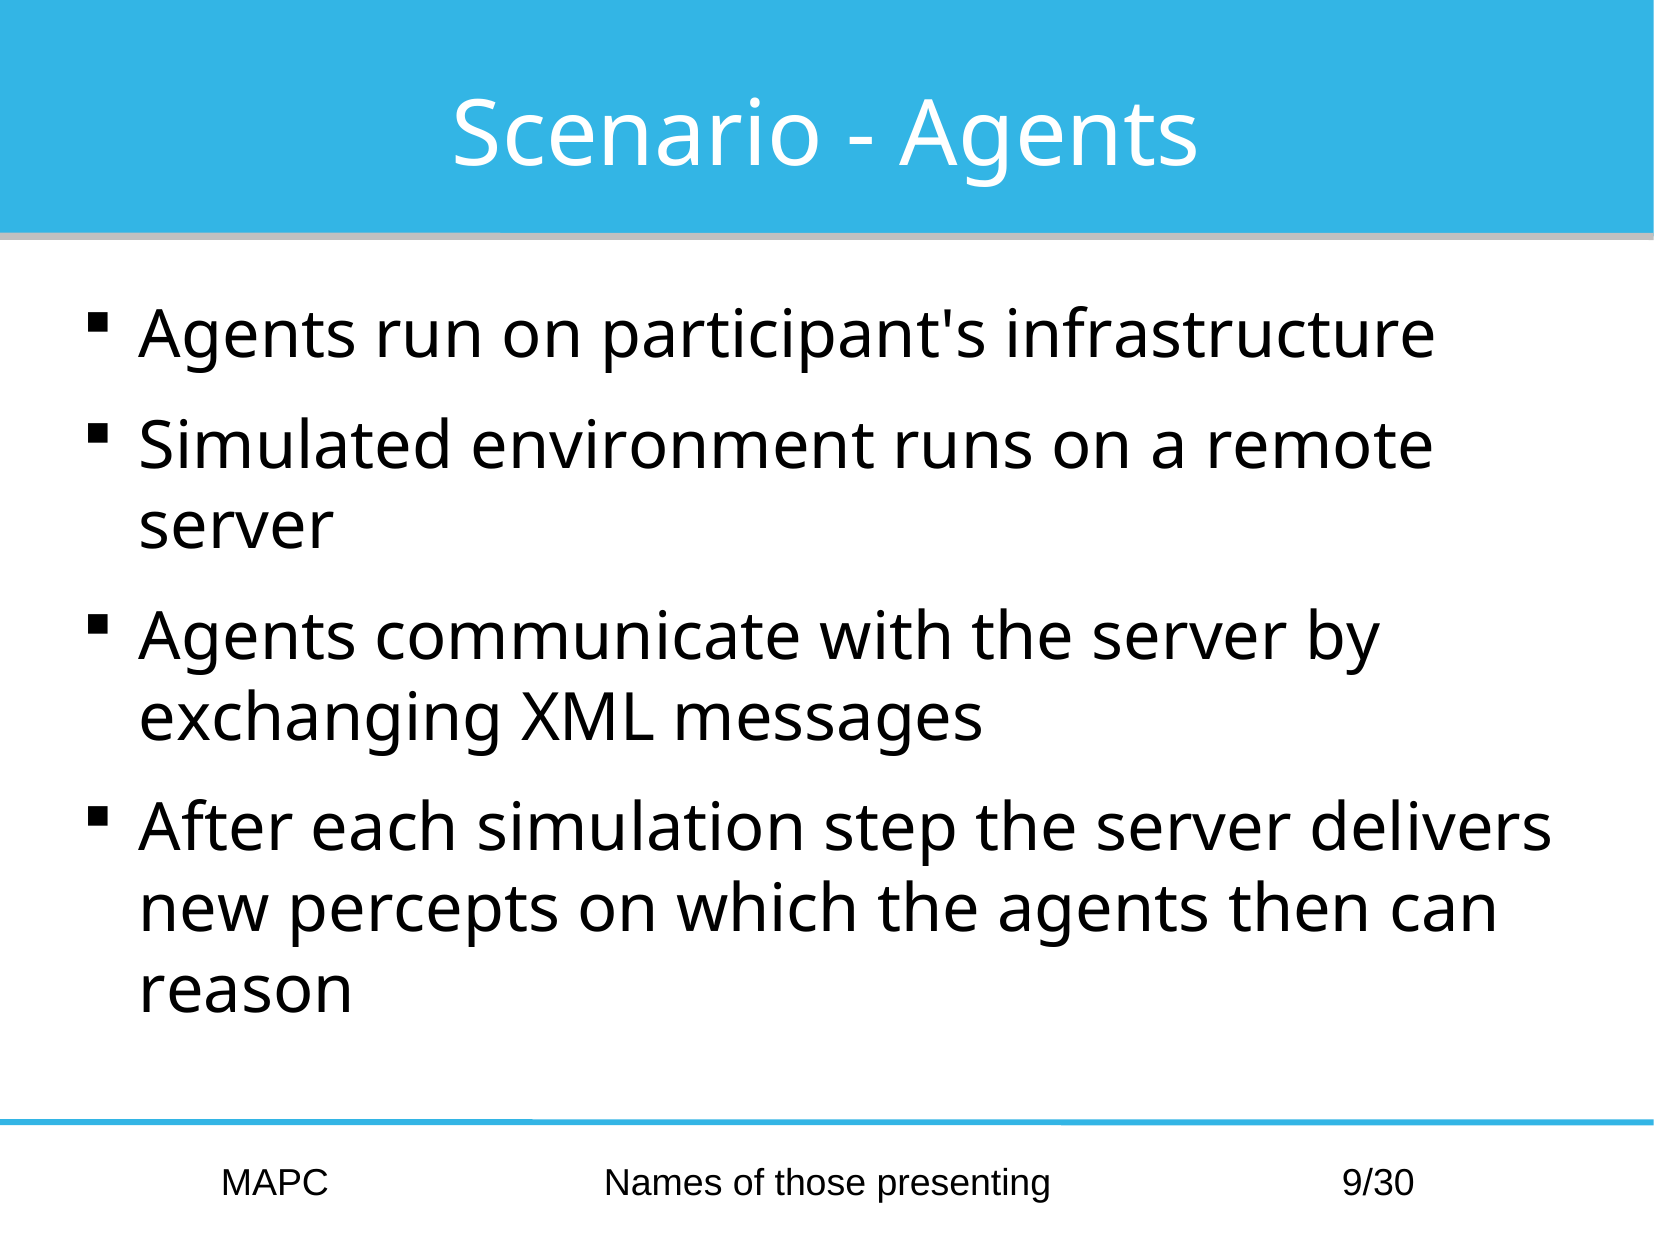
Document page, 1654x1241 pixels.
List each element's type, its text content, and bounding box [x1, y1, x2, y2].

list Agents run on participant's infrastructure Simulated environment runs on a remote server Agents communicate with the server by exchanging XML messages After each simulation step the server delivers new percepts on which the agents then can reason [82, 290, 1571, 1109]
title Scenario - Agents [82, 49, 1571, 207]
